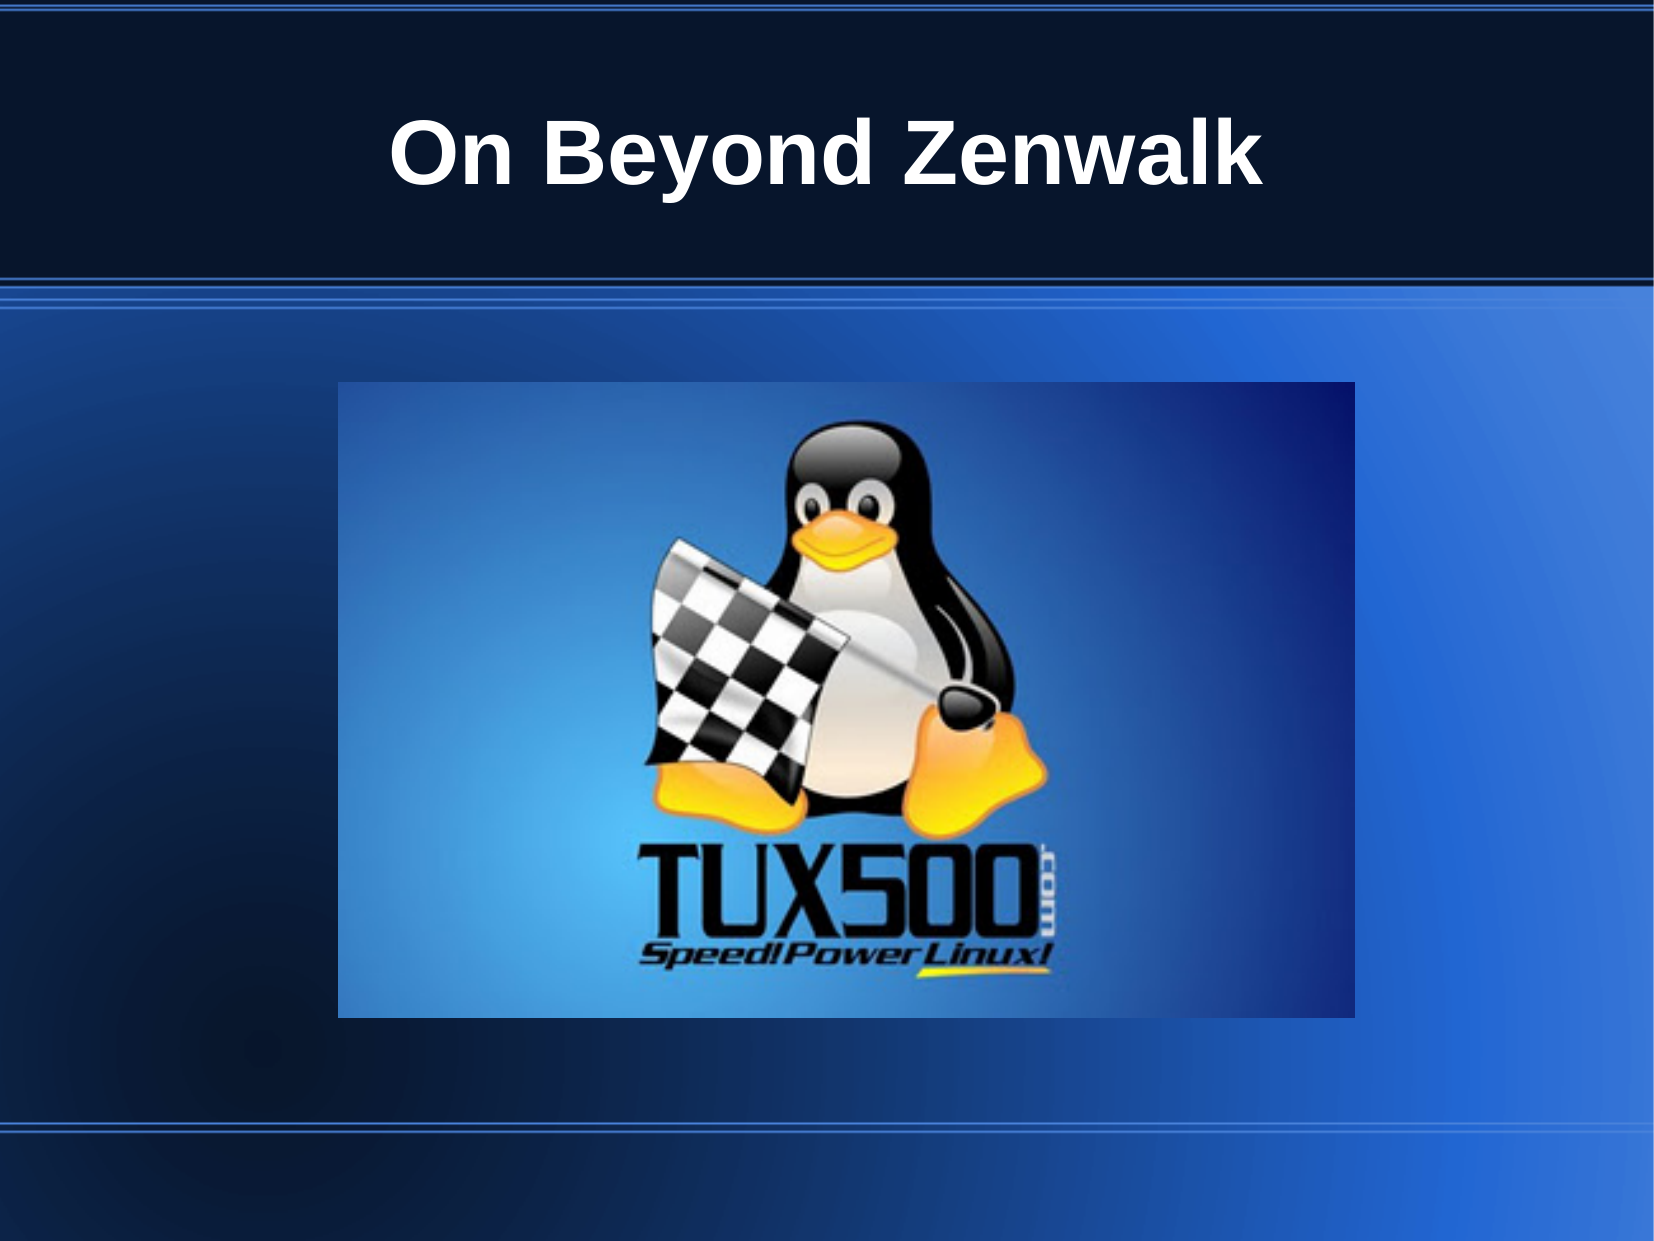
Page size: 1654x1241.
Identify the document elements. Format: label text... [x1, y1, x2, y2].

title On Beyond Zenwalk [82, 56, 1571, 250]
picture [0, 0, 1654, 1241]
list [82, 355, 1571, 1043]
